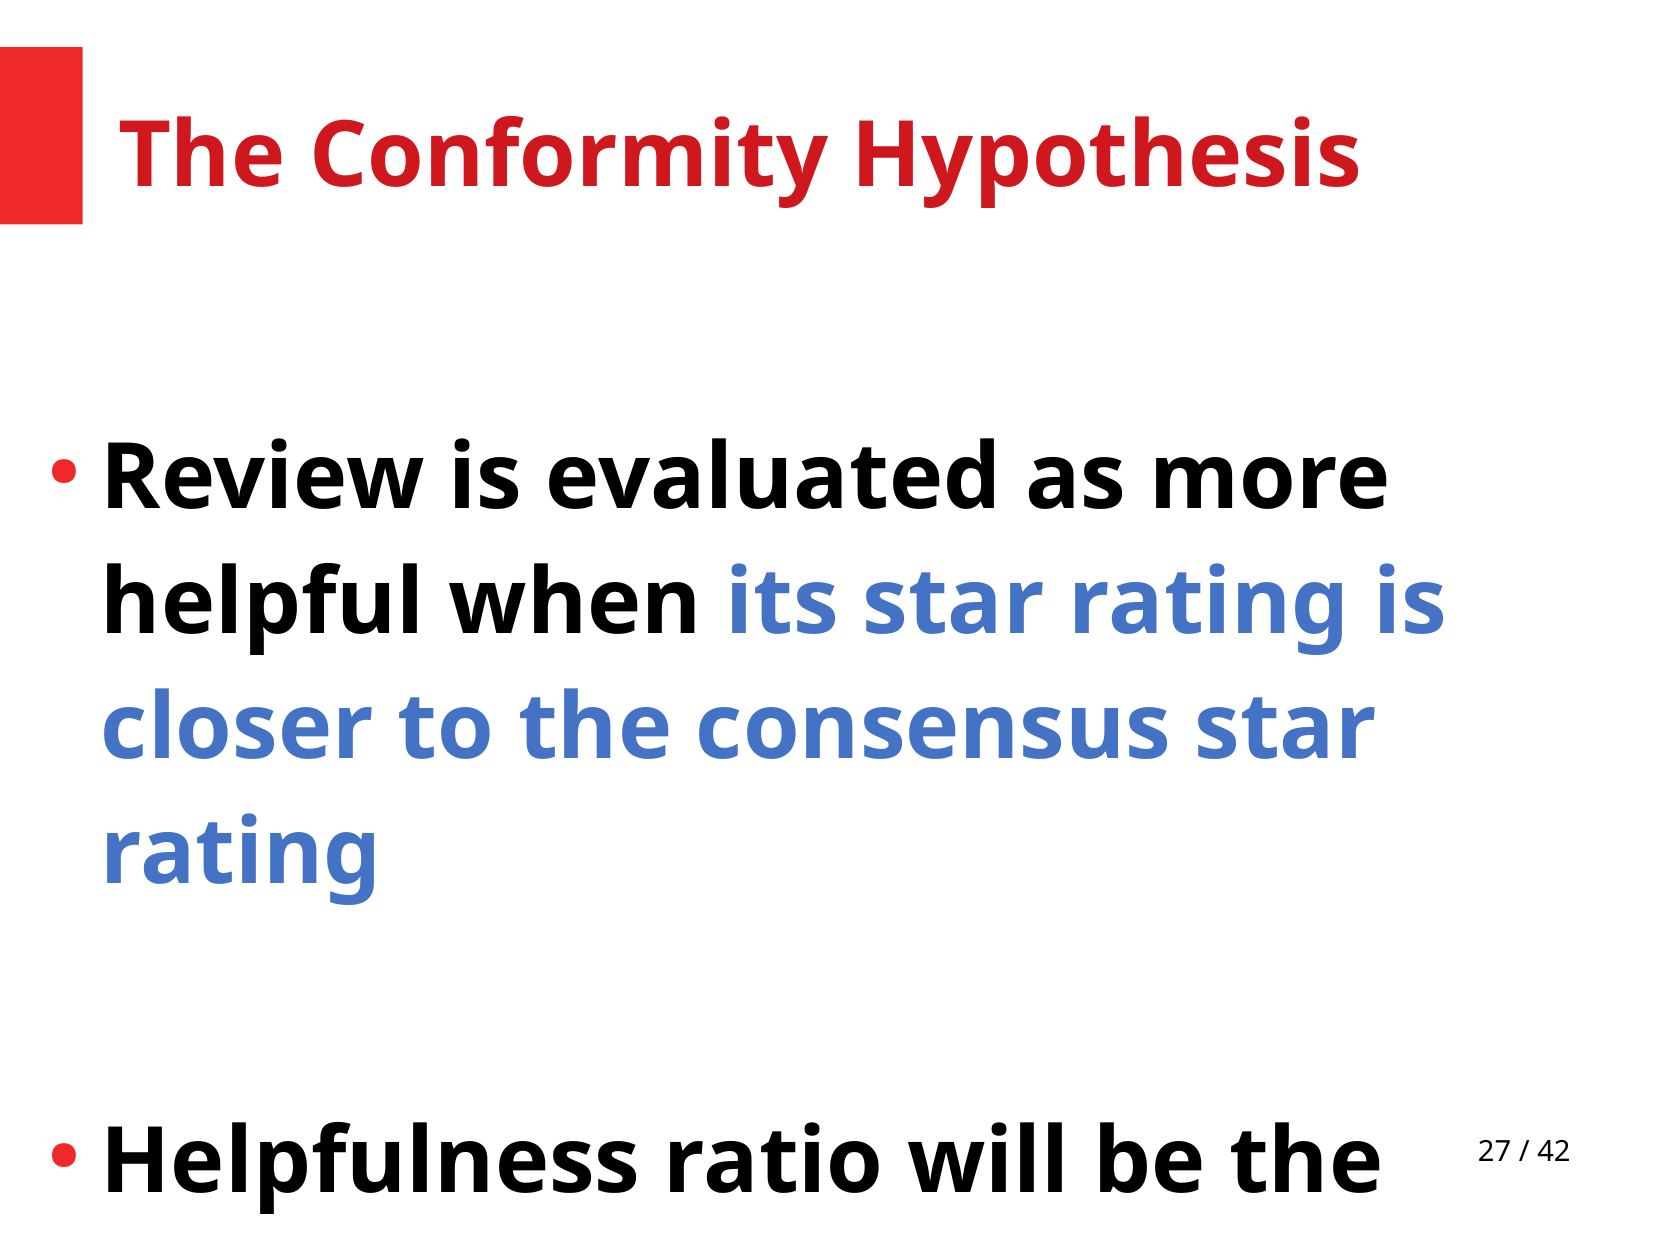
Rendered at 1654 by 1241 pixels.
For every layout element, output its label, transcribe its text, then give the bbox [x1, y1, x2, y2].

list Review is evaluated as more helpful when its star rating is closer to the consensus star rating Helpfulness ratio will be the highest of which reviews have star rating equal to the overall average [30, 256, 1636, 1186]
title The Conformity Hypothesis [118, 49, 1571, 256]
